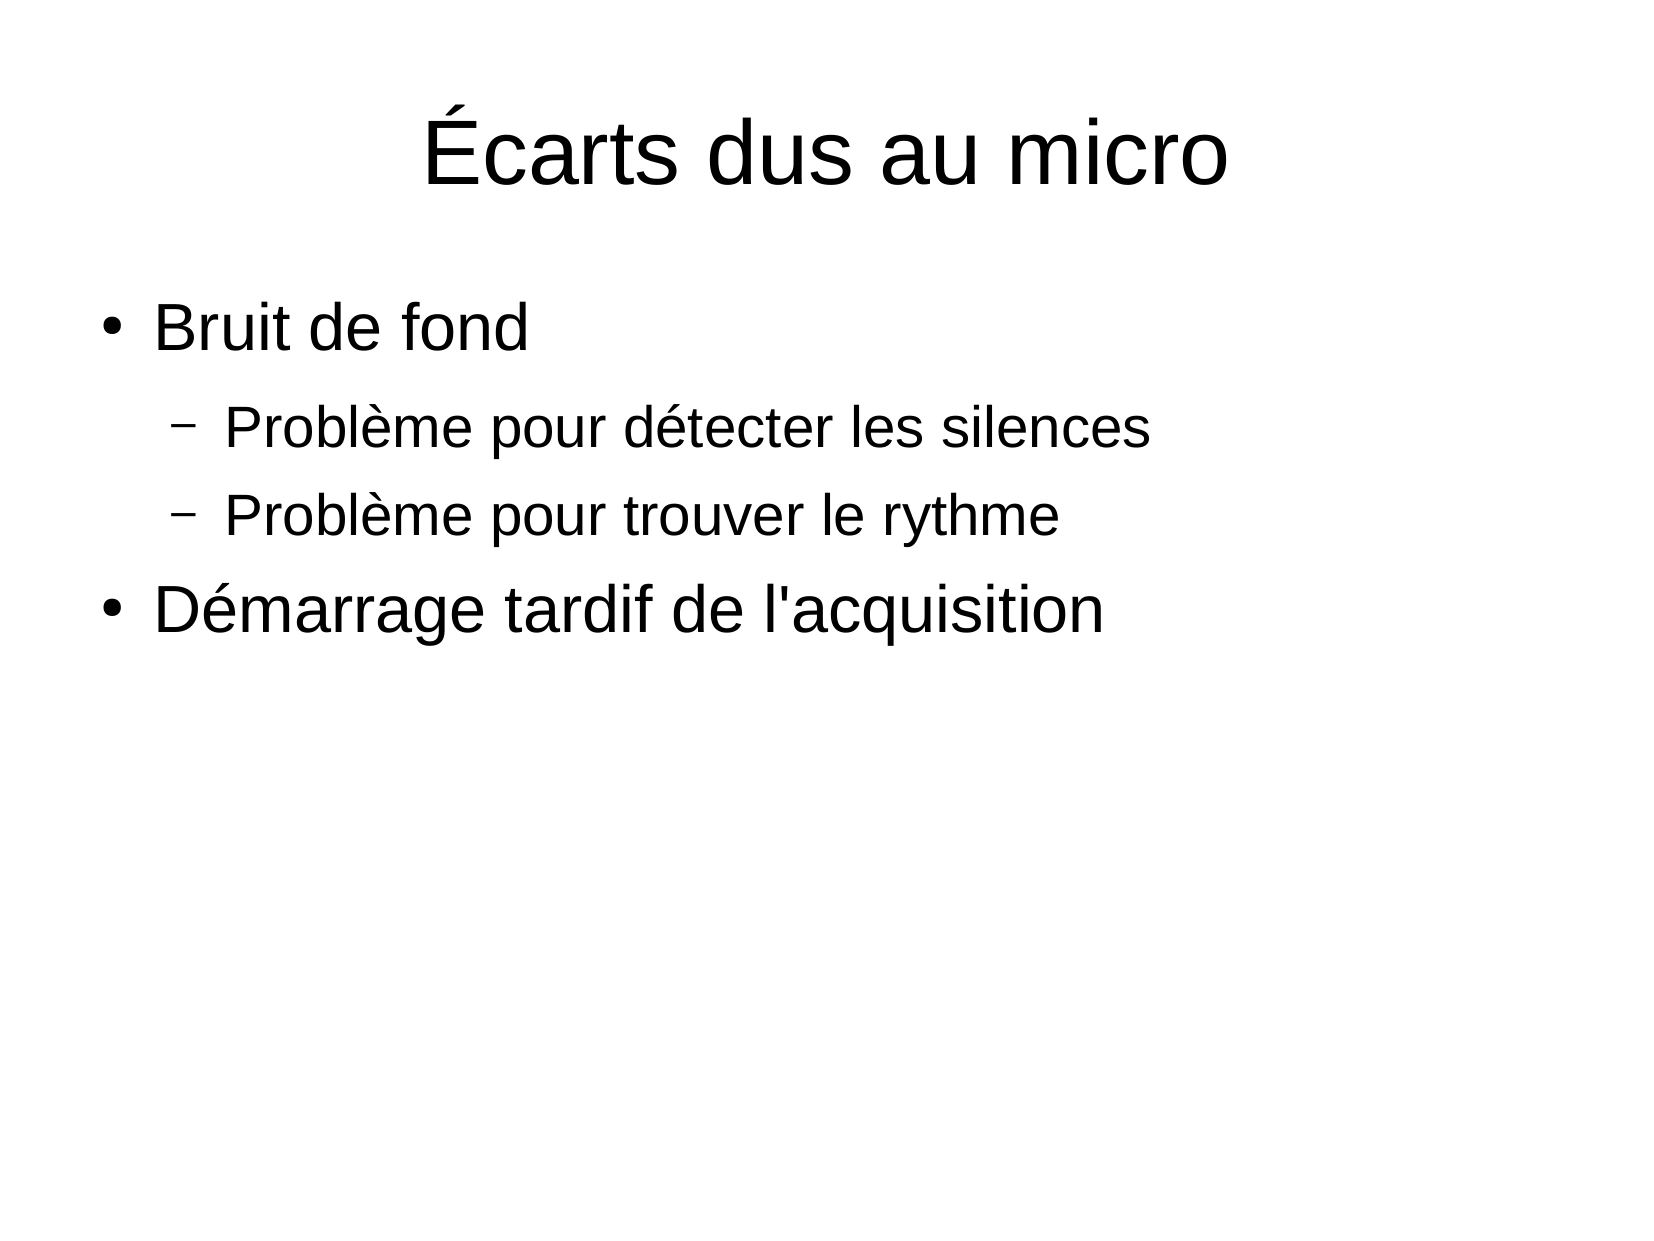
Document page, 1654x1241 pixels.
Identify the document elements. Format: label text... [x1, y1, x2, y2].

title Écarts dus au micro [82, 49, 1571, 257]
list Bruit de fond Problème pour détecter les silences Problème pour trouver le rythme Démarrage tardif de l'acquisition [82, 290, 1571, 1109]
